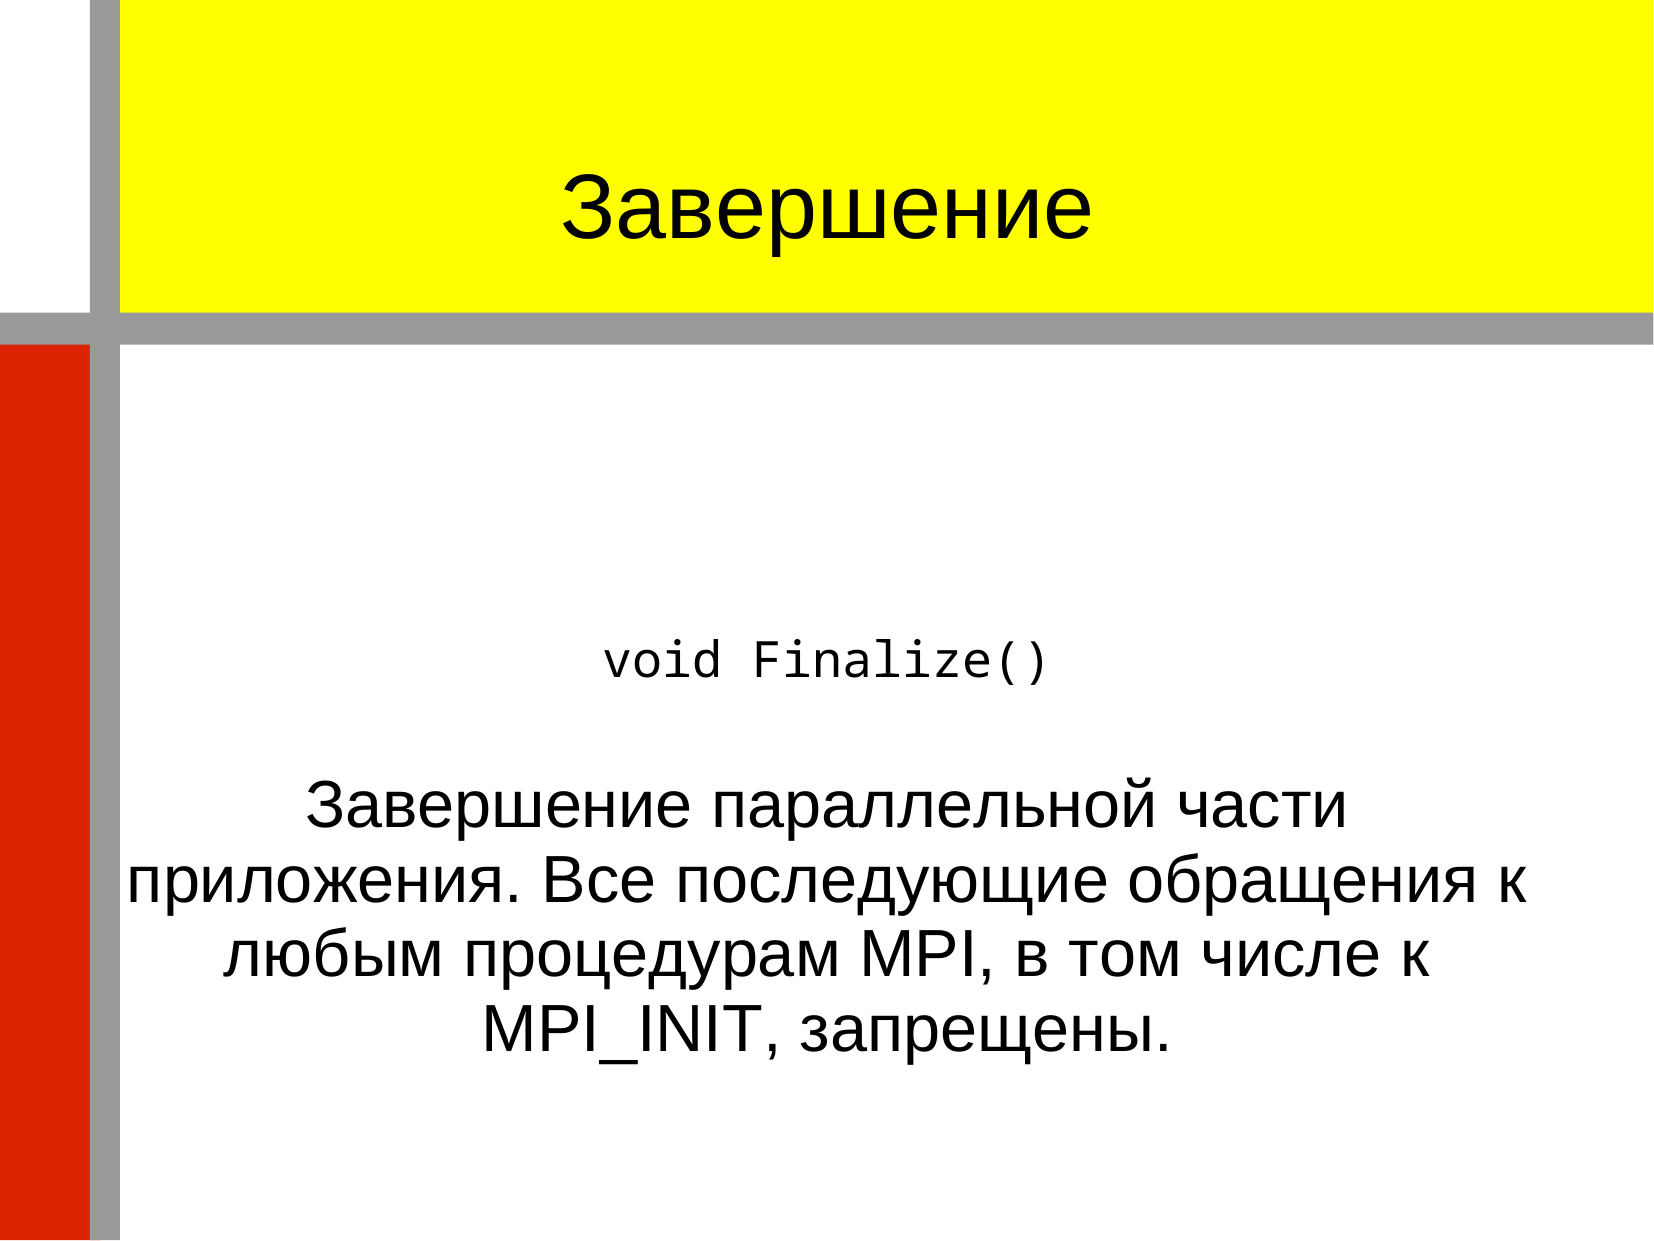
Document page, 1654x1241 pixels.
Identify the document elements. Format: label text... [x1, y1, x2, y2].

title Завершение [121, 102, 1534, 311]
subtitle void Finalize() Завершение параллельной части приложения. Все последующие обращения к любым процедурам MPI, в том числе к MPI_INIT, запрещены. [121, 391, 1534, 1241]
